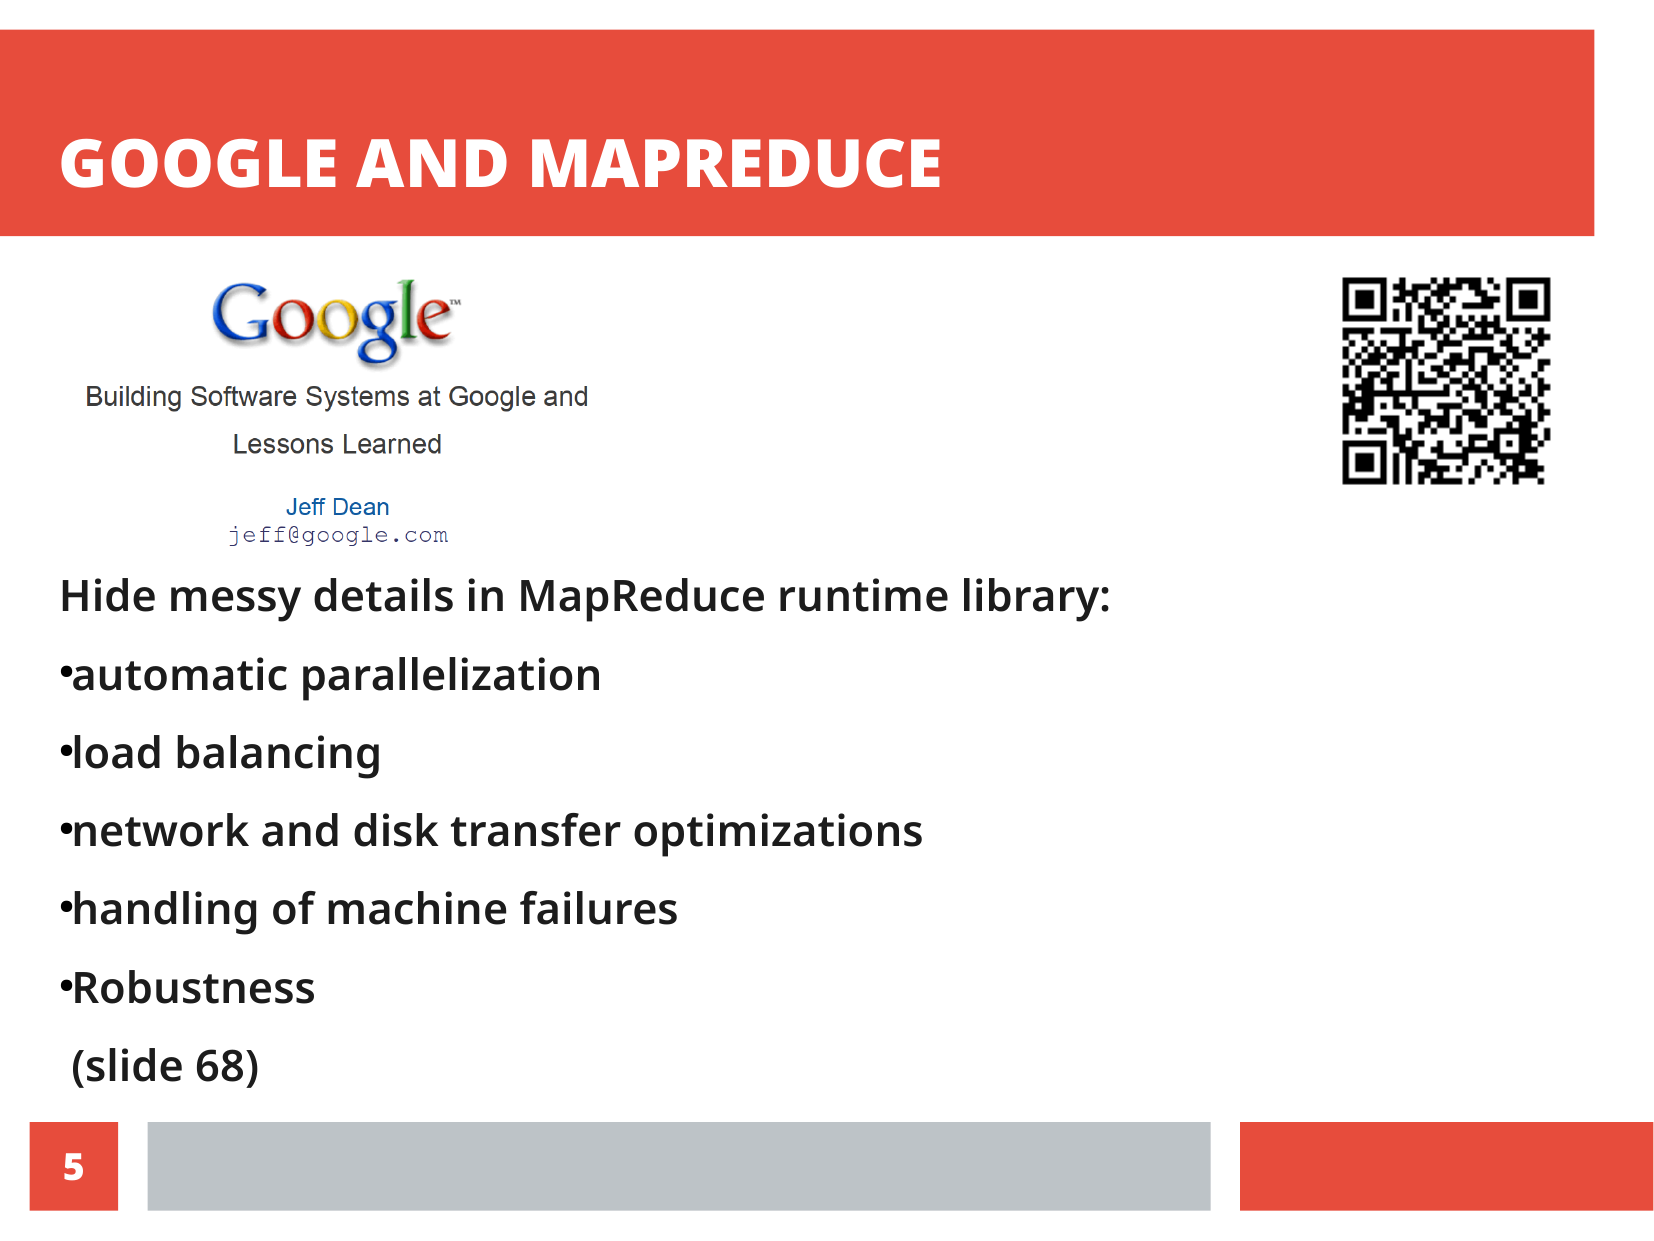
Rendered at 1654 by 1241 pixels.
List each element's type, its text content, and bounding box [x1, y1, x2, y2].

title GOOGLE AND MAPREDUCE [59, 59, 1595, 207]
picture [1318, 253, 1576, 511]
picture [64, 265, 611, 557]
list Hide messy details in MapReduce runtime library: automatic parallelization load balancing network and disk transfer optimizations handling of machine failures Robustness (slide 68) [59, 330, 1565, 1099]
